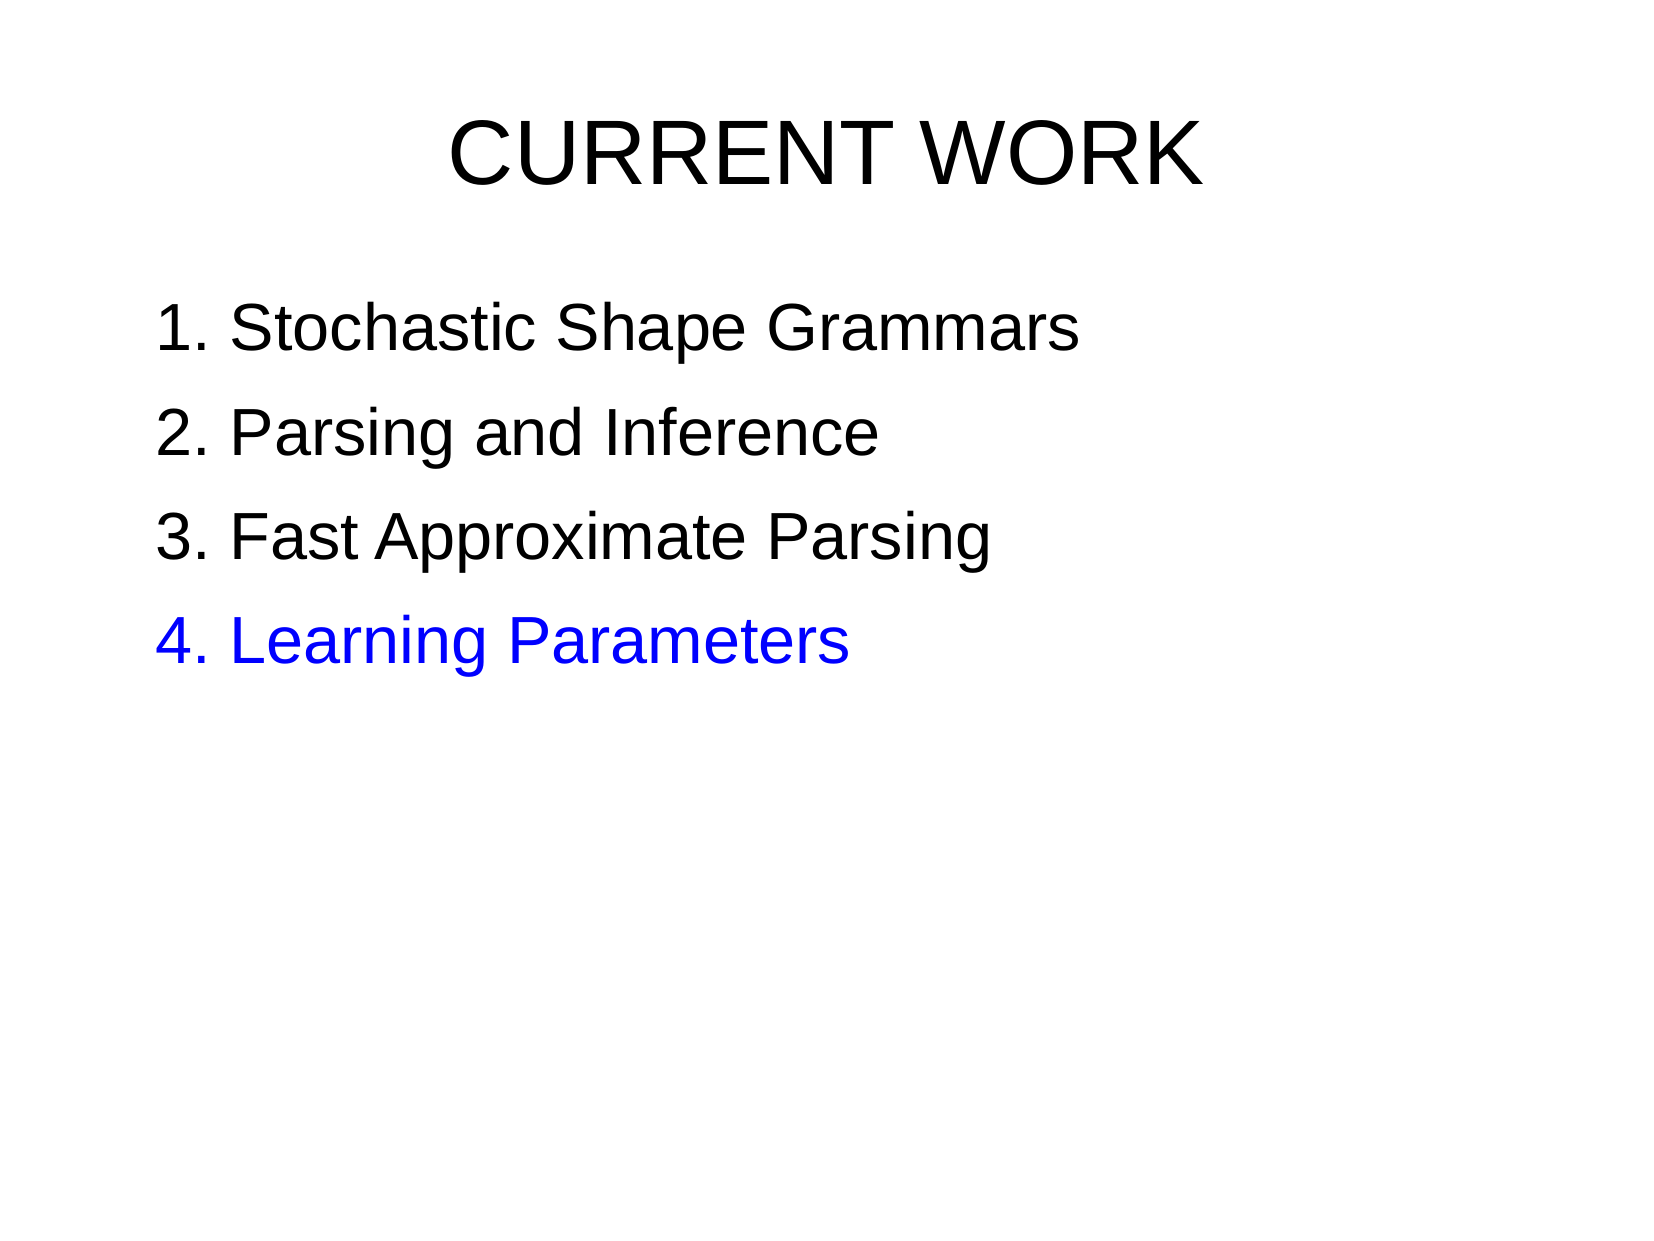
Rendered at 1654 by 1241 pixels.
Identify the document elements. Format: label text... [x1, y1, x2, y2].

list 1. Stochastic Shape Grammars 2. Parsing and Inference 3. Fast Approximate Parsing 4. Learning Parameters [82, 290, 1571, 1109]
title CURRENT WORK [82, 49, 1571, 257]
